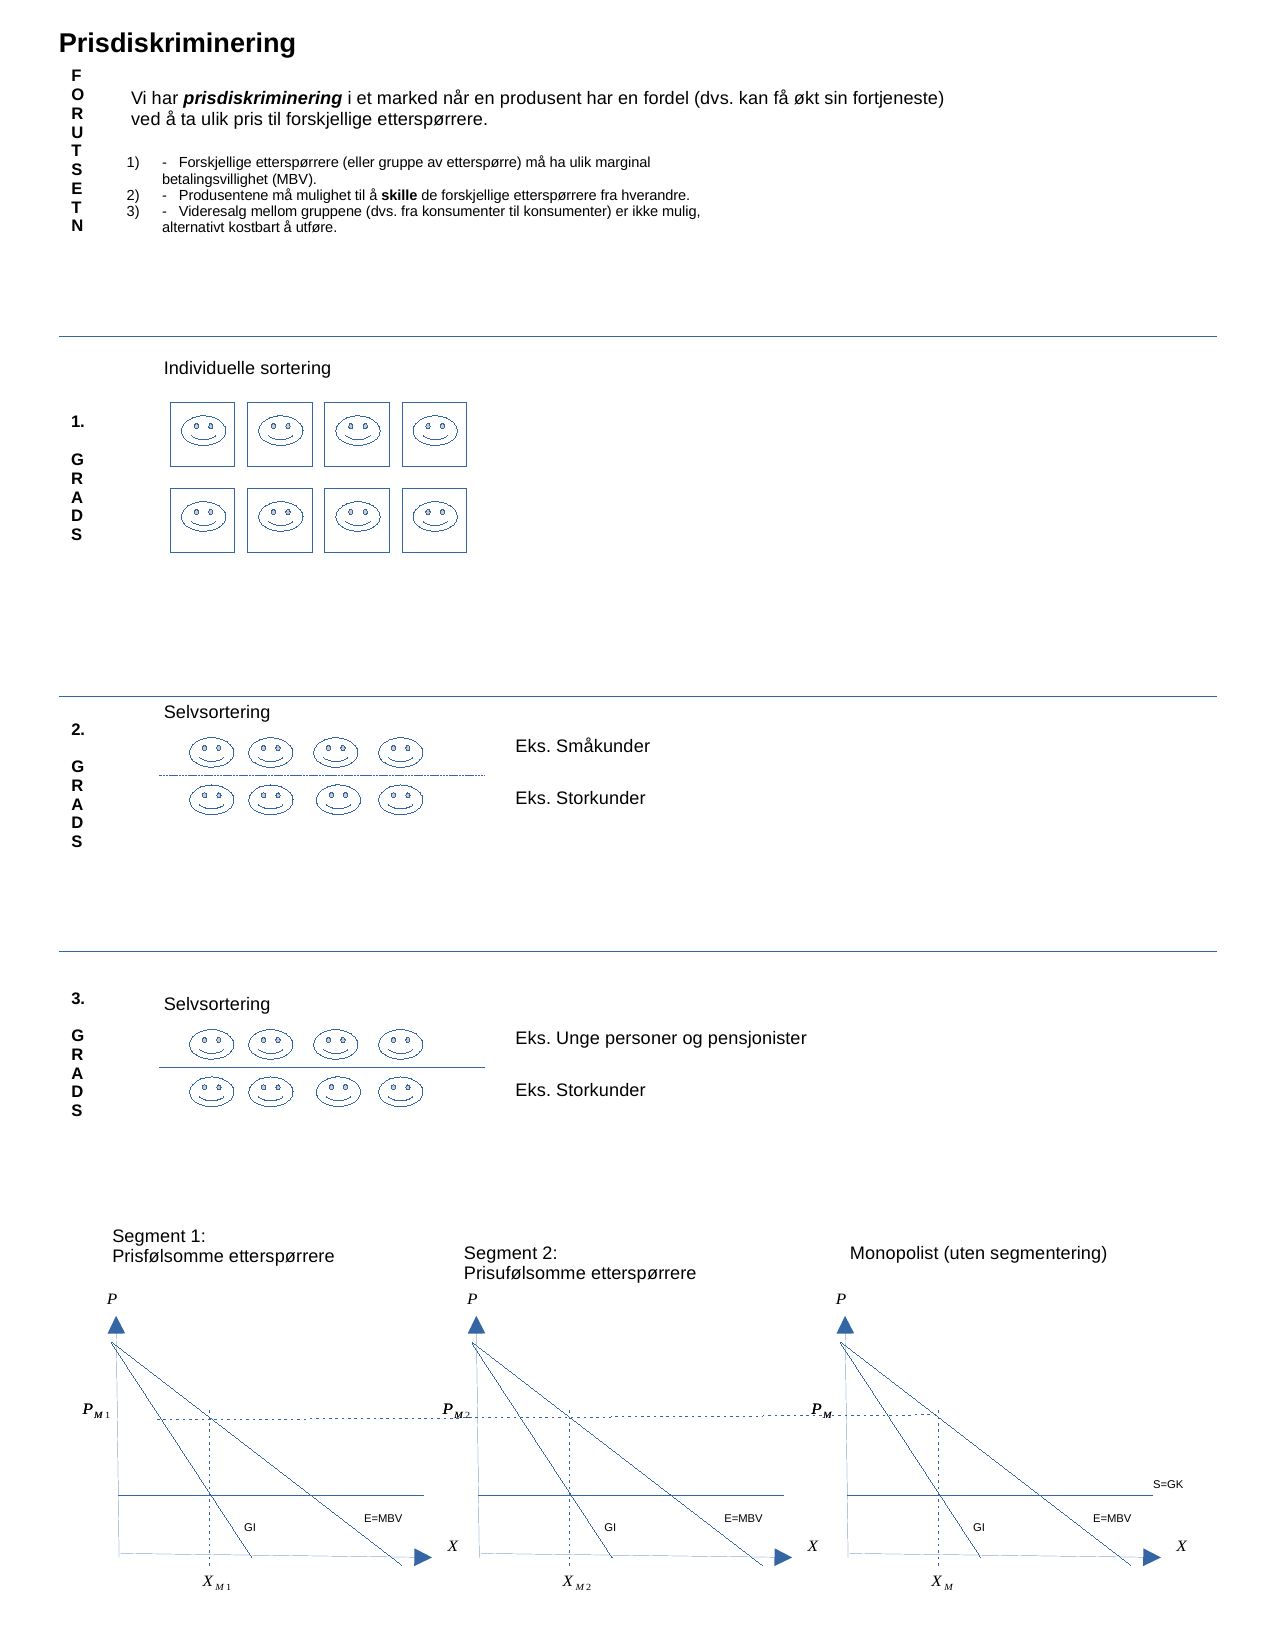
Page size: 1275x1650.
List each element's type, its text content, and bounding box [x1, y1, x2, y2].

chart [101, 1290, 122, 1309]
text_box [170, 488, 235, 553]
chart [77, 1400, 114, 1421]
text_box [805, 1336, 849, 1439]
text_box [313, 1029, 358, 1060]
text_box [324, 402, 390, 467]
text_box S=GK [1138, 1470, 1263, 1533]
chart [437, 1400, 474, 1421]
text_box Eks. Småkunder [500, 728, 678, 771]
text_box [402, 488, 467, 553]
text_box [316, 784, 361, 815]
text_box F O R U T S E T N [56, 59, 119, 354]
text_box [378, 1029, 423, 1060]
text_box Selvsortering [149, 986, 299, 1029]
text_box [189, 737, 234, 768]
text_box Monopolist (uten segmentering) [835, 1235, 1136, 1278]
text_box 3. G R A D S [56, 981, 120, 1222]
text_box [324, 488, 390, 553]
text_box [189, 1076, 234, 1107]
text_box E=MBV [1078, 1505, 1203, 1567]
text_box Individuelle sortering [149, 350, 360, 393]
chart [197, 1572, 236, 1593]
chart [926, 1572, 958, 1593]
text_box [248, 1029, 293, 1060]
text_box [316, 1076, 361, 1107]
text_box Prisdiskriminering [44, 20, 473, 87]
text_box Eks. Storkunder [500, 1072, 674, 1115]
text_box [247, 488, 313, 553]
text_box [378, 737, 423, 768]
text_box [189, 1029, 234, 1060]
text_box [247, 402, 313, 467]
text_box Eks. Unge personer og pensjonister [500, 1020, 834, 1063]
text_box [170, 402, 235, 467]
text_box [76, 1336, 120, 1439]
text_box - Forskjellige etterspørrere (eller gruppe av etterspørre) må ha ulik marginal betalingsvillighet (MBV). - Produsentene må mulighet til å skille de forskjellige etterspørrere fra hverandre. - Videresalg mellom gruppene (dvs. fra konsumenter til konsumenter) er ikke mulig, alternativt kostbart å utføre. [119, 147, 769, 311]
text_box Segment 1: Prisfølsomme etterspørrere [97, 1218, 364, 1281]
text_box [402, 402, 467, 467]
text_box E=MBV [349, 1505, 474, 1567]
text_box [436, 1336, 480, 1439]
text_box GI [958, 1513, 1083, 1576]
text_box E=MBV [709, 1505, 834, 1567]
chart [806, 1400, 837, 1421]
text_box GI [589, 1513, 714, 1576]
text_box [313, 737, 358, 768]
text_box Vi har prisdiskriminering i et marked når en produsent har en fordel (dvs. kan få økt sin fortjeneste) ved å ta ulik pris til forskjellige etterspørrere. [116, 80, 978, 144]
text_box [189, 784, 234, 815]
text_box GI [229, 1513, 354, 1576]
text_box 1. G R A D S [56, 405, 120, 646]
chart [830, 1290, 851, 1309]
text_box Selvsortering [149, 694, 299, 737]
chart [557, 1572, 596, 1593]
text_box Eks. Storkunder [500, 780, 674, 823]
text_box [248, 784, 294, 815]
text_box Segment 2: Prisufølsomme etterspørrere [449, 1235, 726, 1299]
text_box 2. G R A D S [56, 712, 120, 953]
chart [461, 1290, 482, 1309]
text_box [378, 784, 423, 815]
text_box [248, 737, 293, 768]
text_box [248, 1076, 294, 1107]
text_box [378, 1076, 423, 1107]
